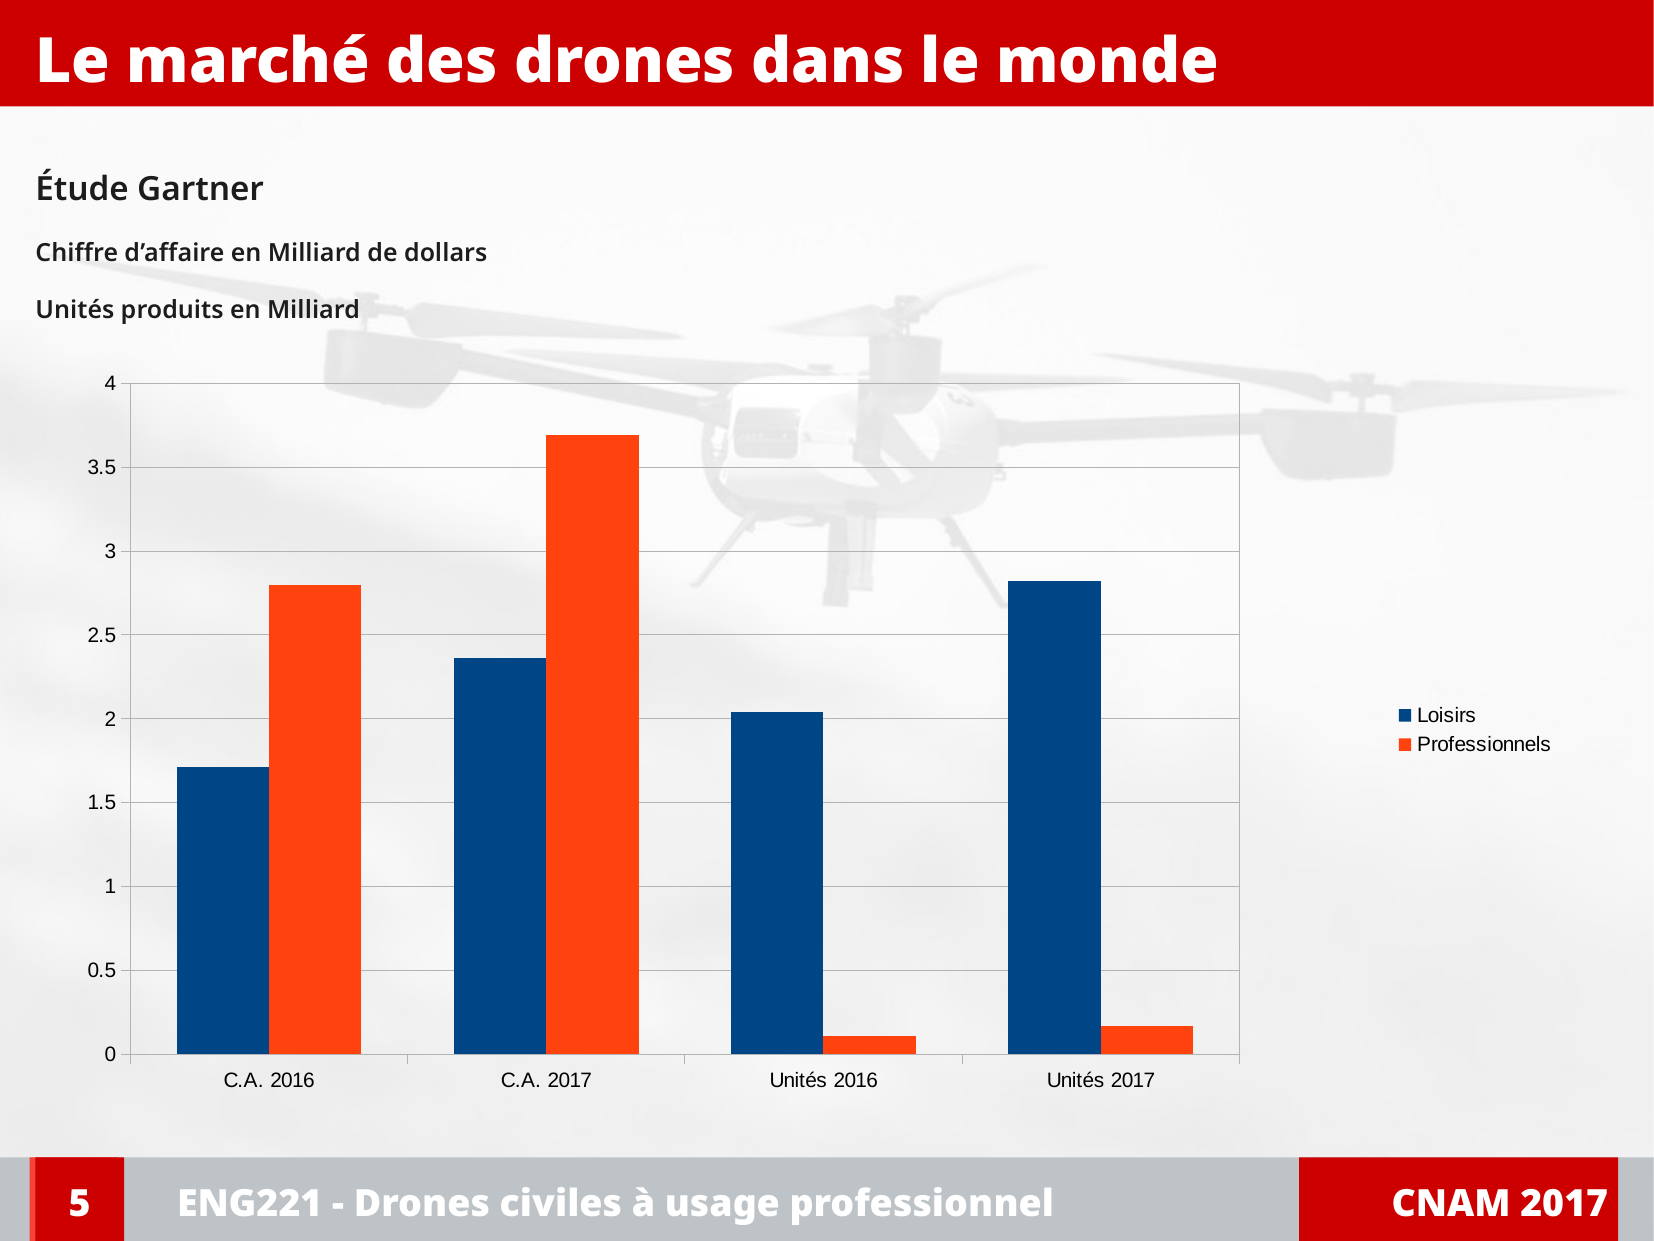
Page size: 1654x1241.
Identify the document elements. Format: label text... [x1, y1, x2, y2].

picture [0, 107, 1654, 1157]
title Le marché des drones dans le monde [35, 0, 1571, 101]
chart [41, 342, 1571, 1118]
list Étude Gartner Chiffre d’affaire en Milliard de dollars Unités produits en Milliard [35, 165, 1619, 1123]
